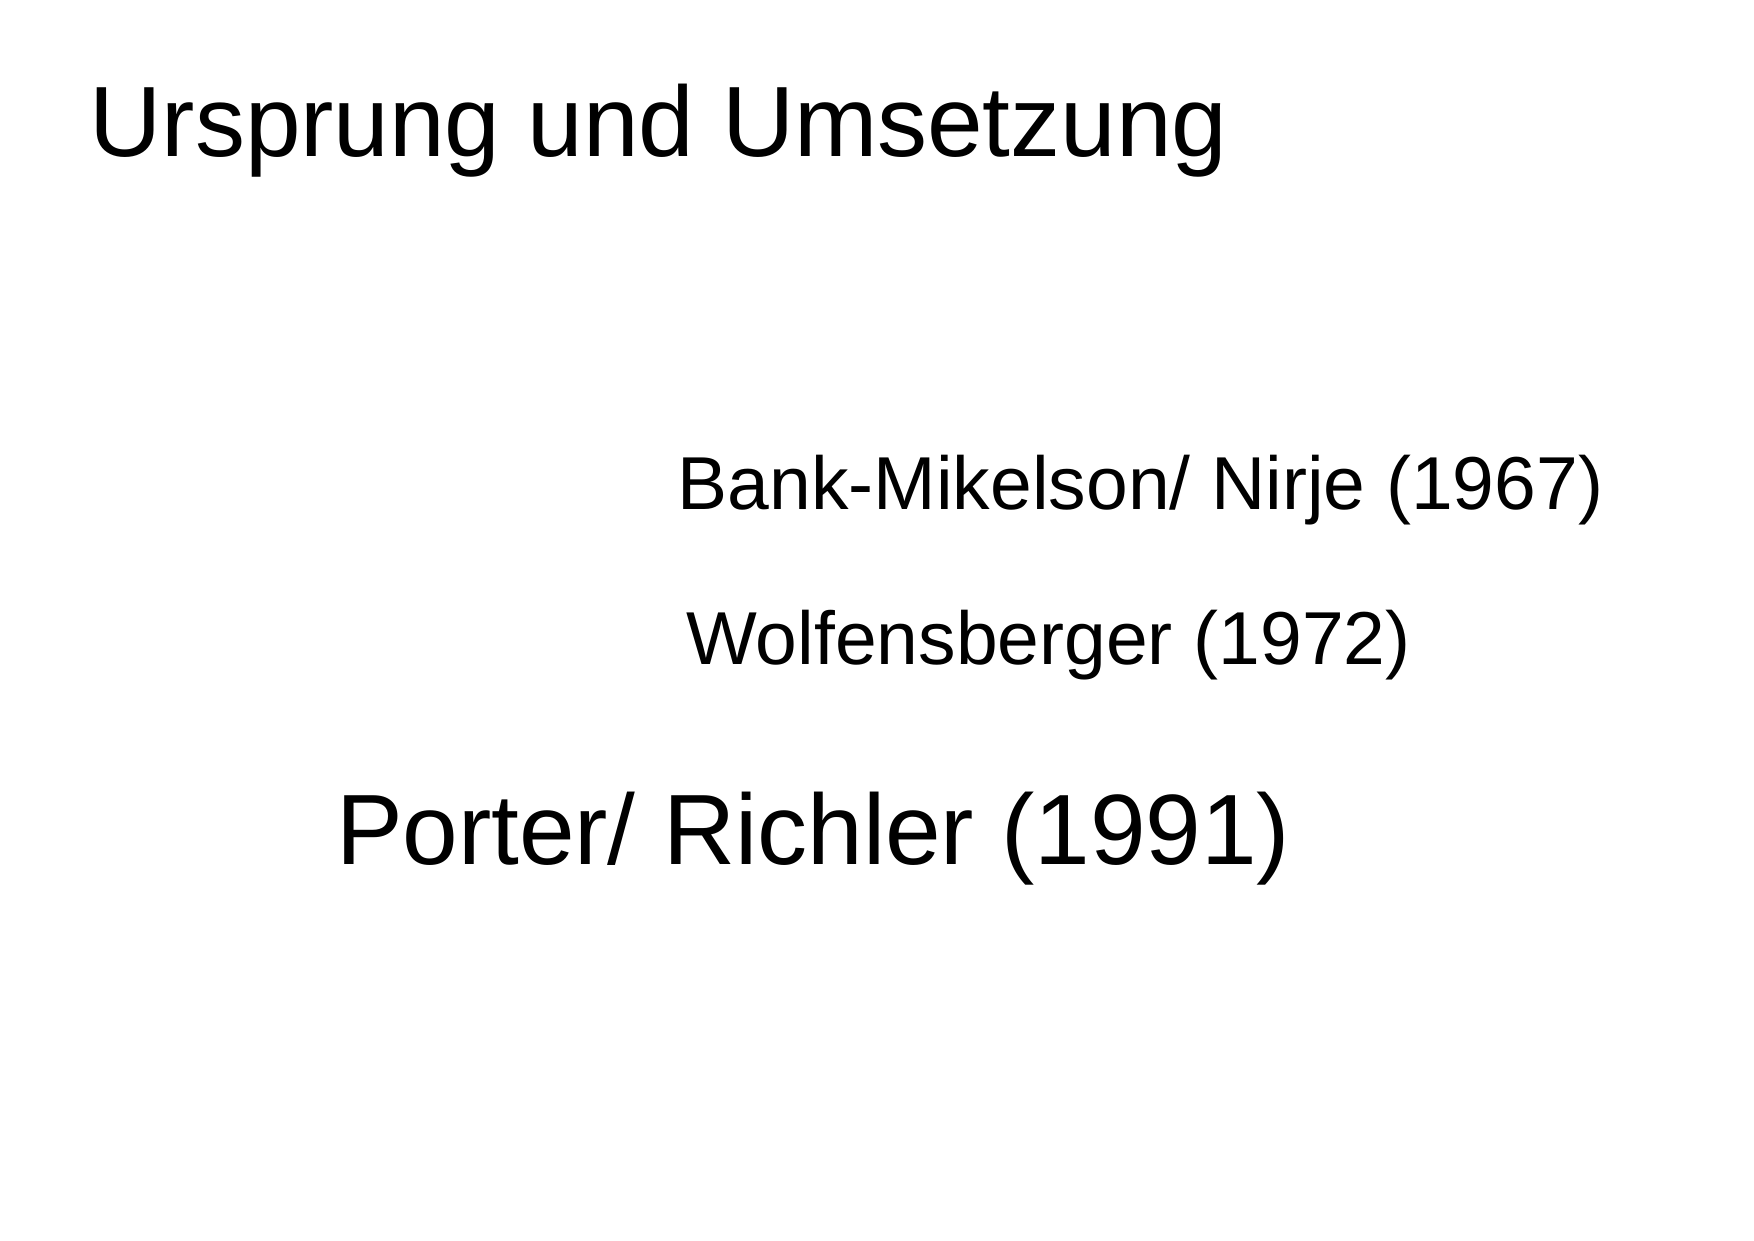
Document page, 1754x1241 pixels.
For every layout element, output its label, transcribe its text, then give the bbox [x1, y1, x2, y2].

text_box Porter/ Richler (1991) [321, 767, 1334, 894]
text_box Bank-Mikelson/ Nirje (1967) [663, 434, 1624, 534]
text_box Ursprung und Umsetzung [75, 59, 1301, 186]
text_box Wolfensberger (1972) [671, 588, 1457, 688]
